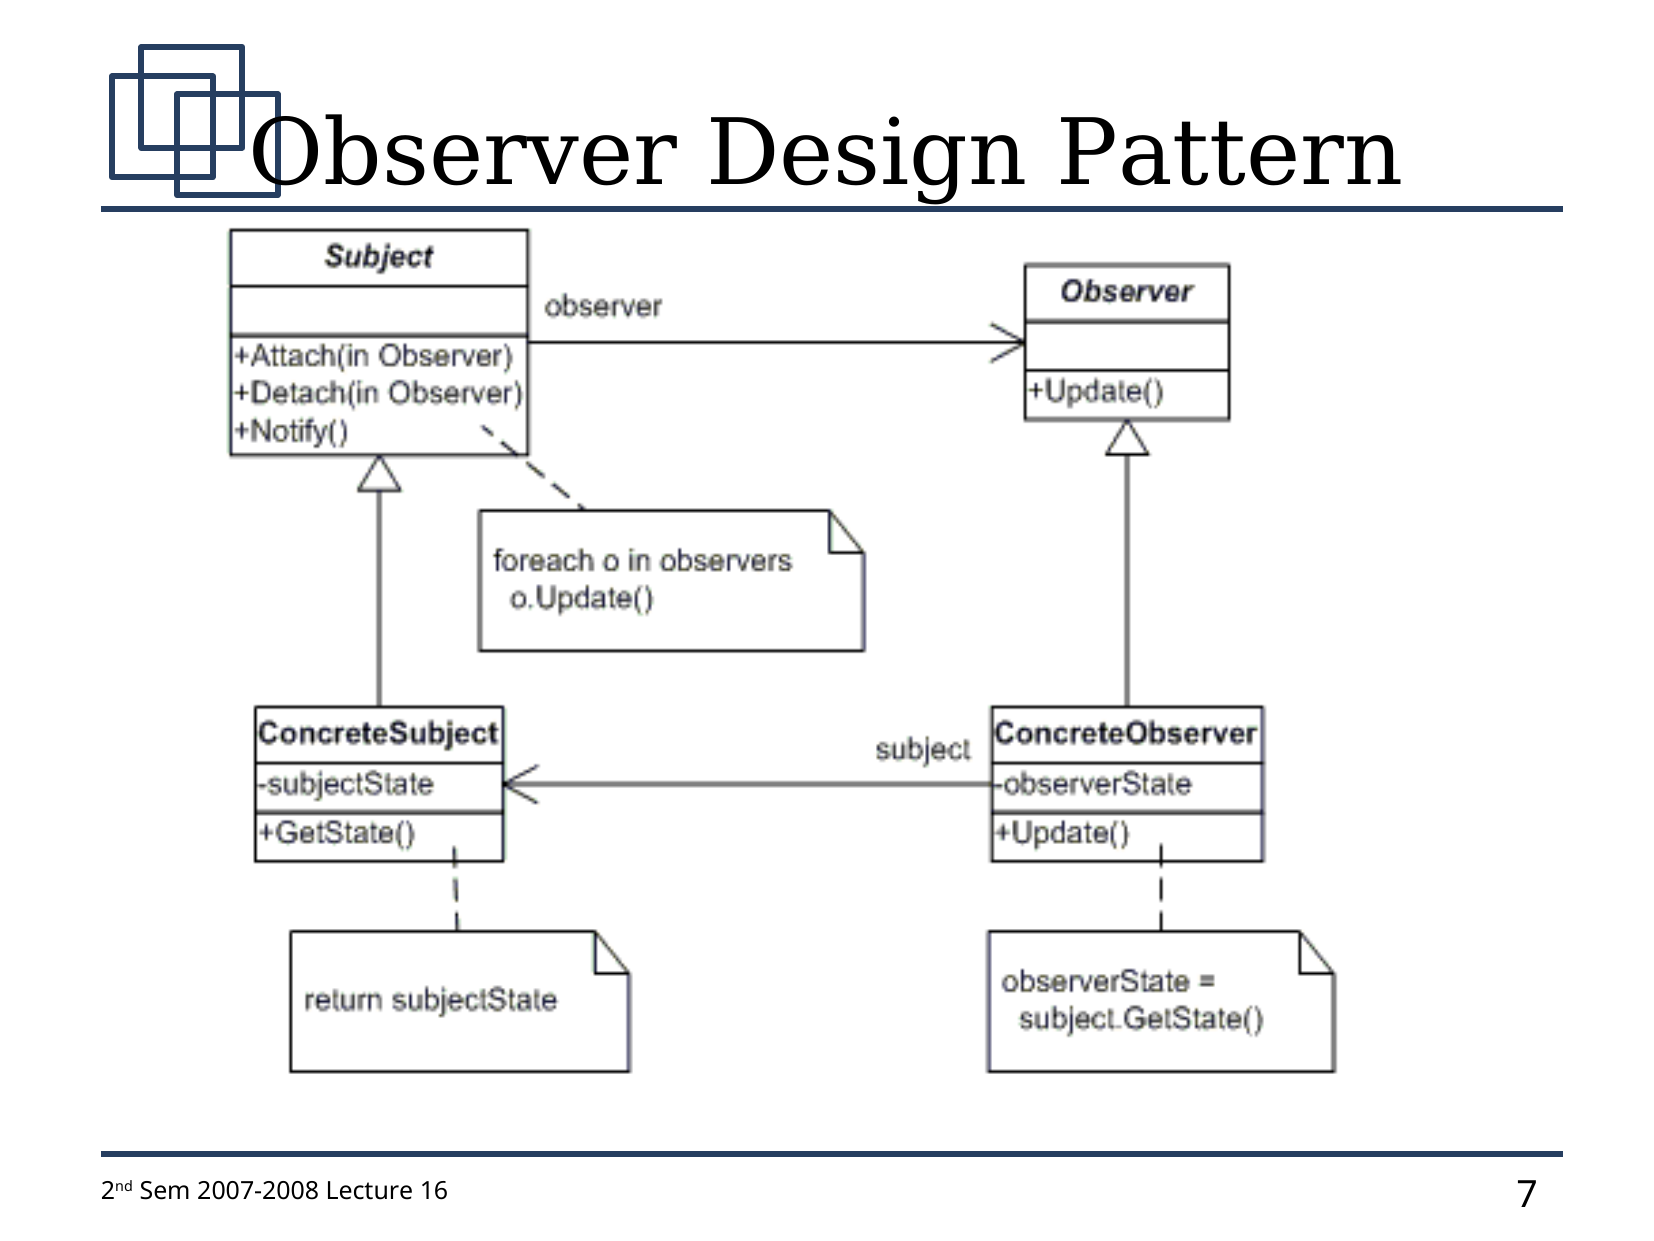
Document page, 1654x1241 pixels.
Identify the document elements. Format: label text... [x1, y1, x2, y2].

title Observer Design Pattern [82, 49, 1571, 257]
picture [225, 224, 1351, 1088]
